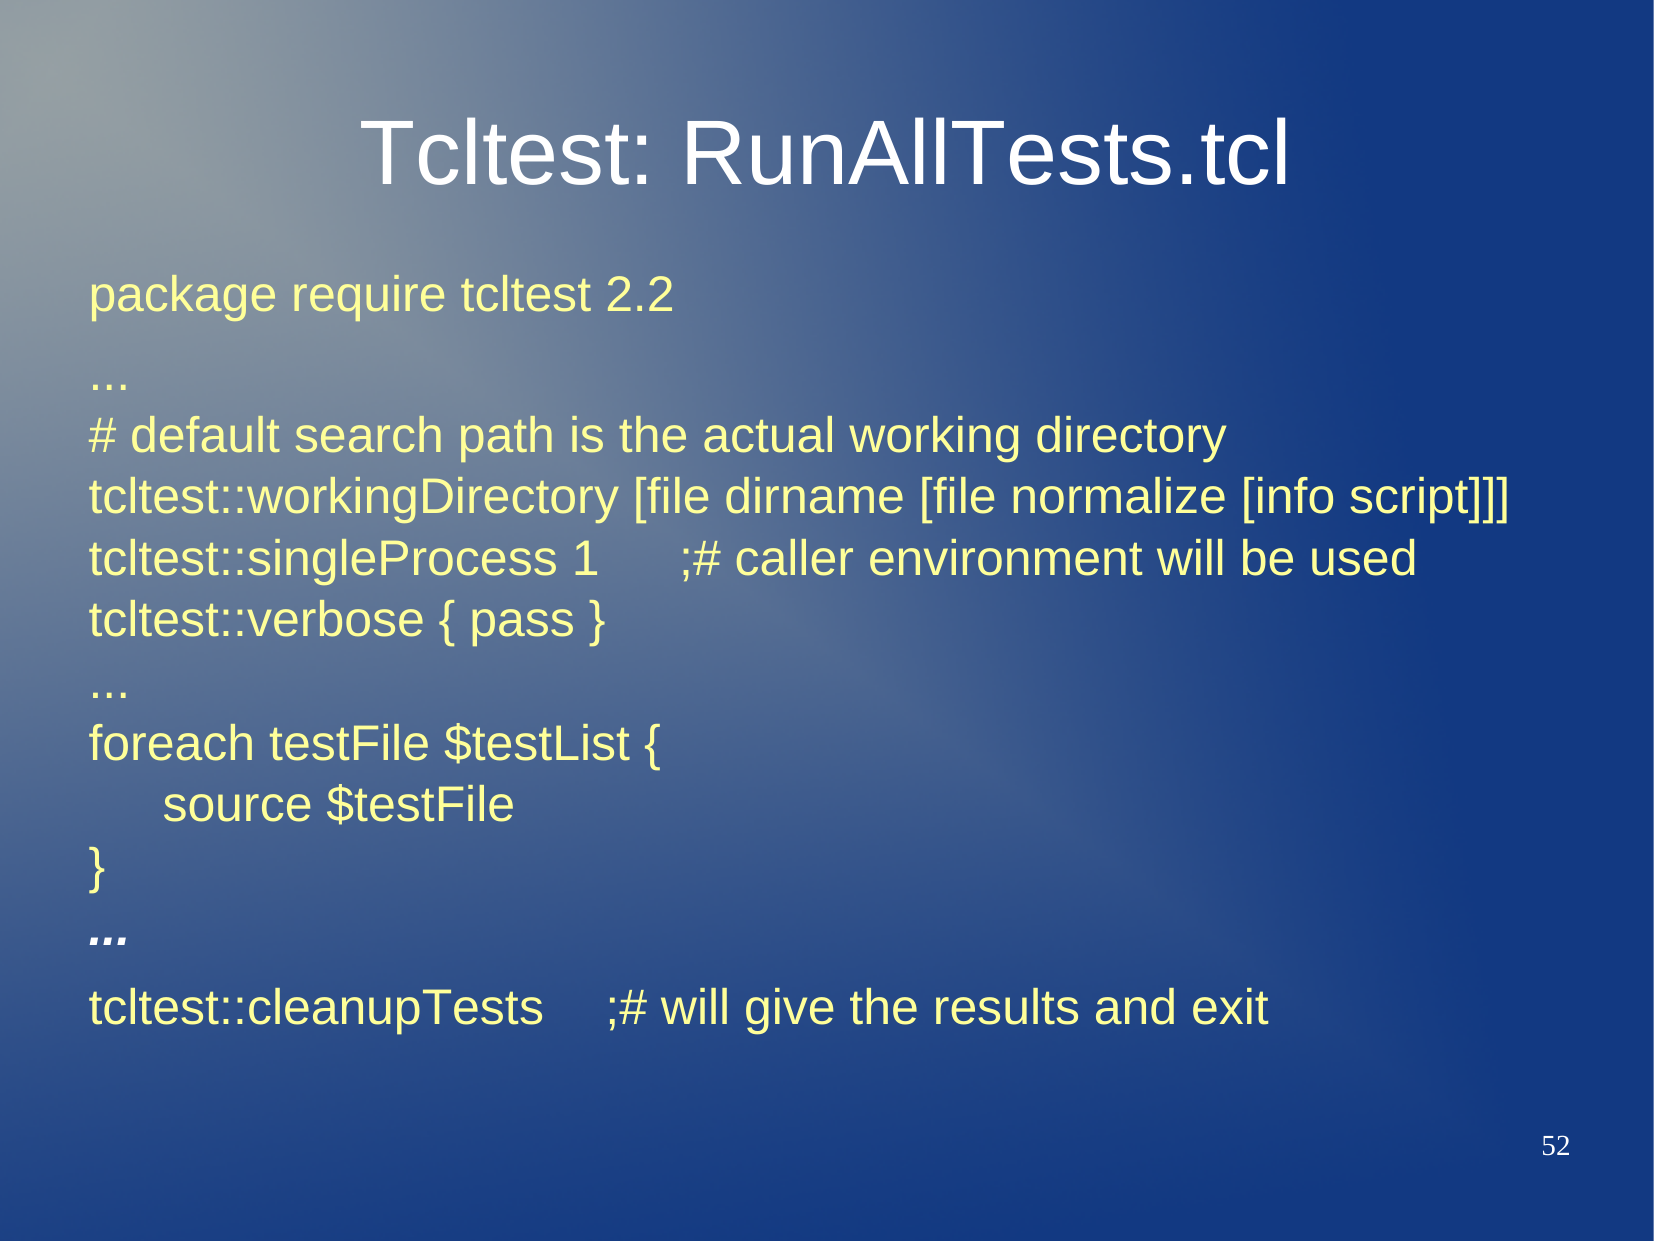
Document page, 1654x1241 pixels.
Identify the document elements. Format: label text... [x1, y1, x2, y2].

text_box package require tcltest 2.2 ... # default search path is the actual working directory tcltest::workingDirectory [file dirname [file normalize [info script]]] tcltest::singleProcess 1 ;# caller environment will be used tcltest::verbose { pass } ... foreach testFile $testList { source $testFile } ... tcltest::cleanupTests ;# will give the results and exit [88, 265, 1565, 1090]
title Tcltest: RunAllTests.tcl [82, 49, 1571, 257]
picture [0, 0, 1654, 1241]
